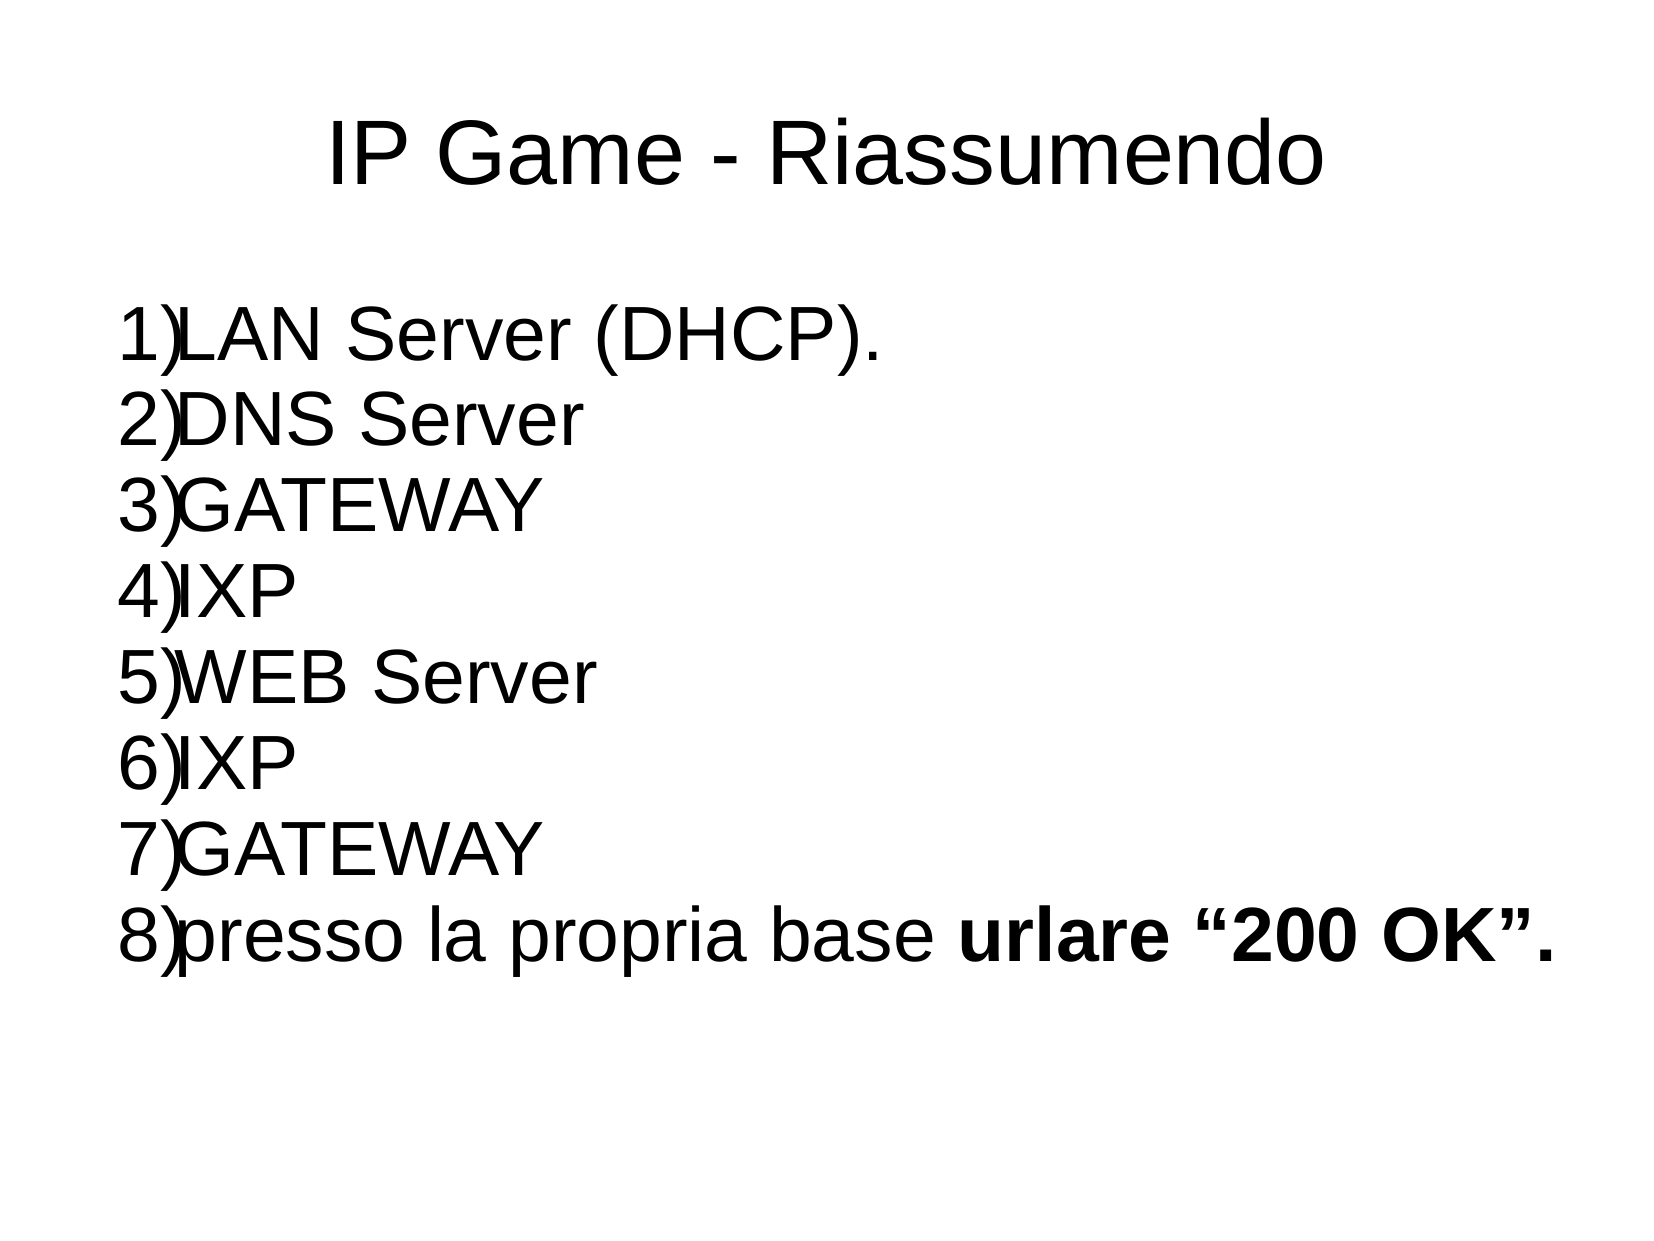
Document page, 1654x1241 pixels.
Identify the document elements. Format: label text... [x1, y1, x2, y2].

title IP Game - Riassumendo [82, 49, 1571, 257]
list LAN Server (DHCP). DNS Server GATEWAY IXP WEB Server IXP GATEWAY presso la propria base urlare “200 OK”. [82, 290, 1571, 1010]
